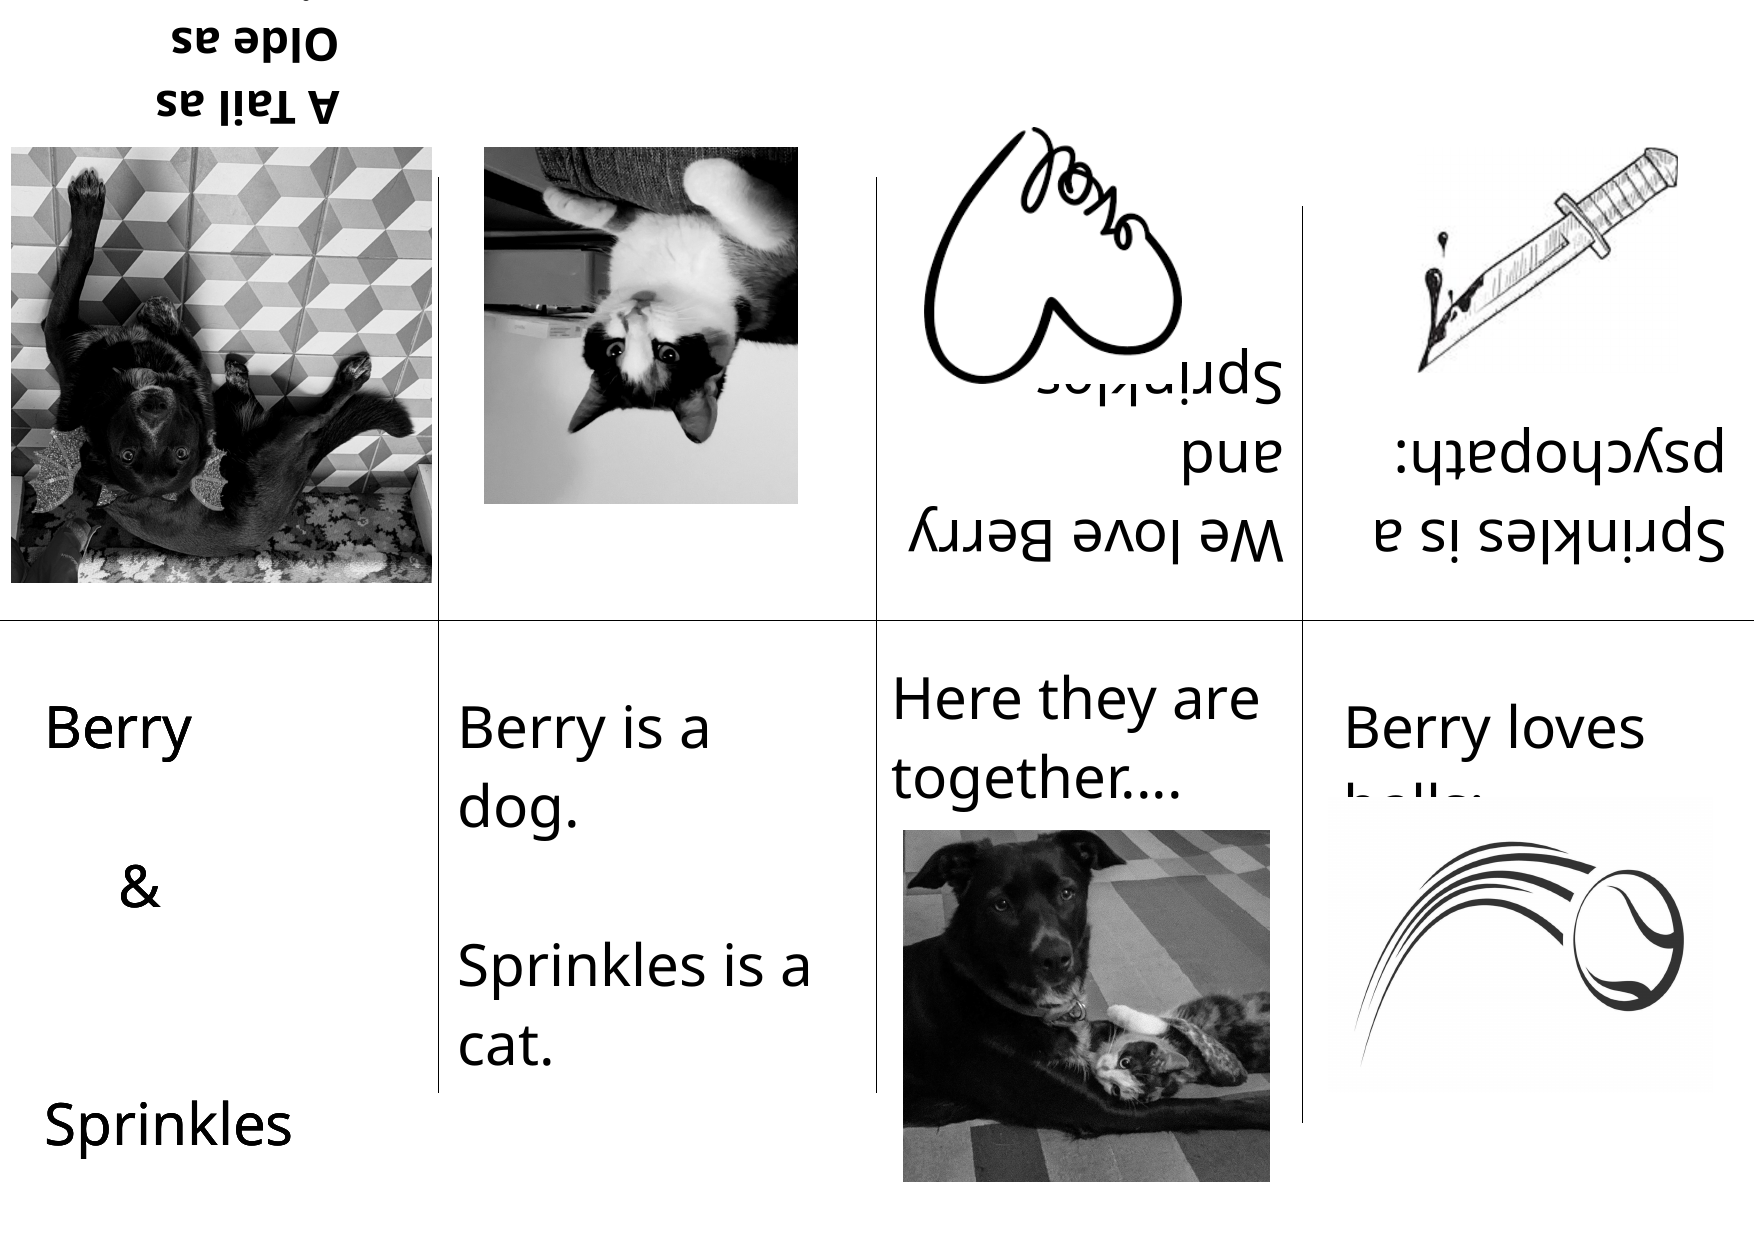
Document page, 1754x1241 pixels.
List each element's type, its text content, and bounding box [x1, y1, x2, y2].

text_box Berry is a dog. Sprinkles is a cat. [443, 679, 857, 1052]
text_box Berry loves balls: [1328, 679, 1743, 1052]
picture [11, 147, 432, 583]
picture [924, 127, 1182, 384]
picture [903, 830, 1270, 1182]
picture [484, 147, 798, 504]
text_box A Tail as Olde as Time [59, 20, 355, 148]
text_box Berry & Sprinkles [29, 679, 443, 1052]
text_box Here they are together.... [876, 649, 1303, 1023]
text_box We love Berry and Sprinkles. [885, 218, 1300, 591]
picture [1417, 147, 1678, 373]
picture [1328, 797, 1713, 1093]
text_box Sprinkles is a psychopath: [1328, 218, 1743, 591]
